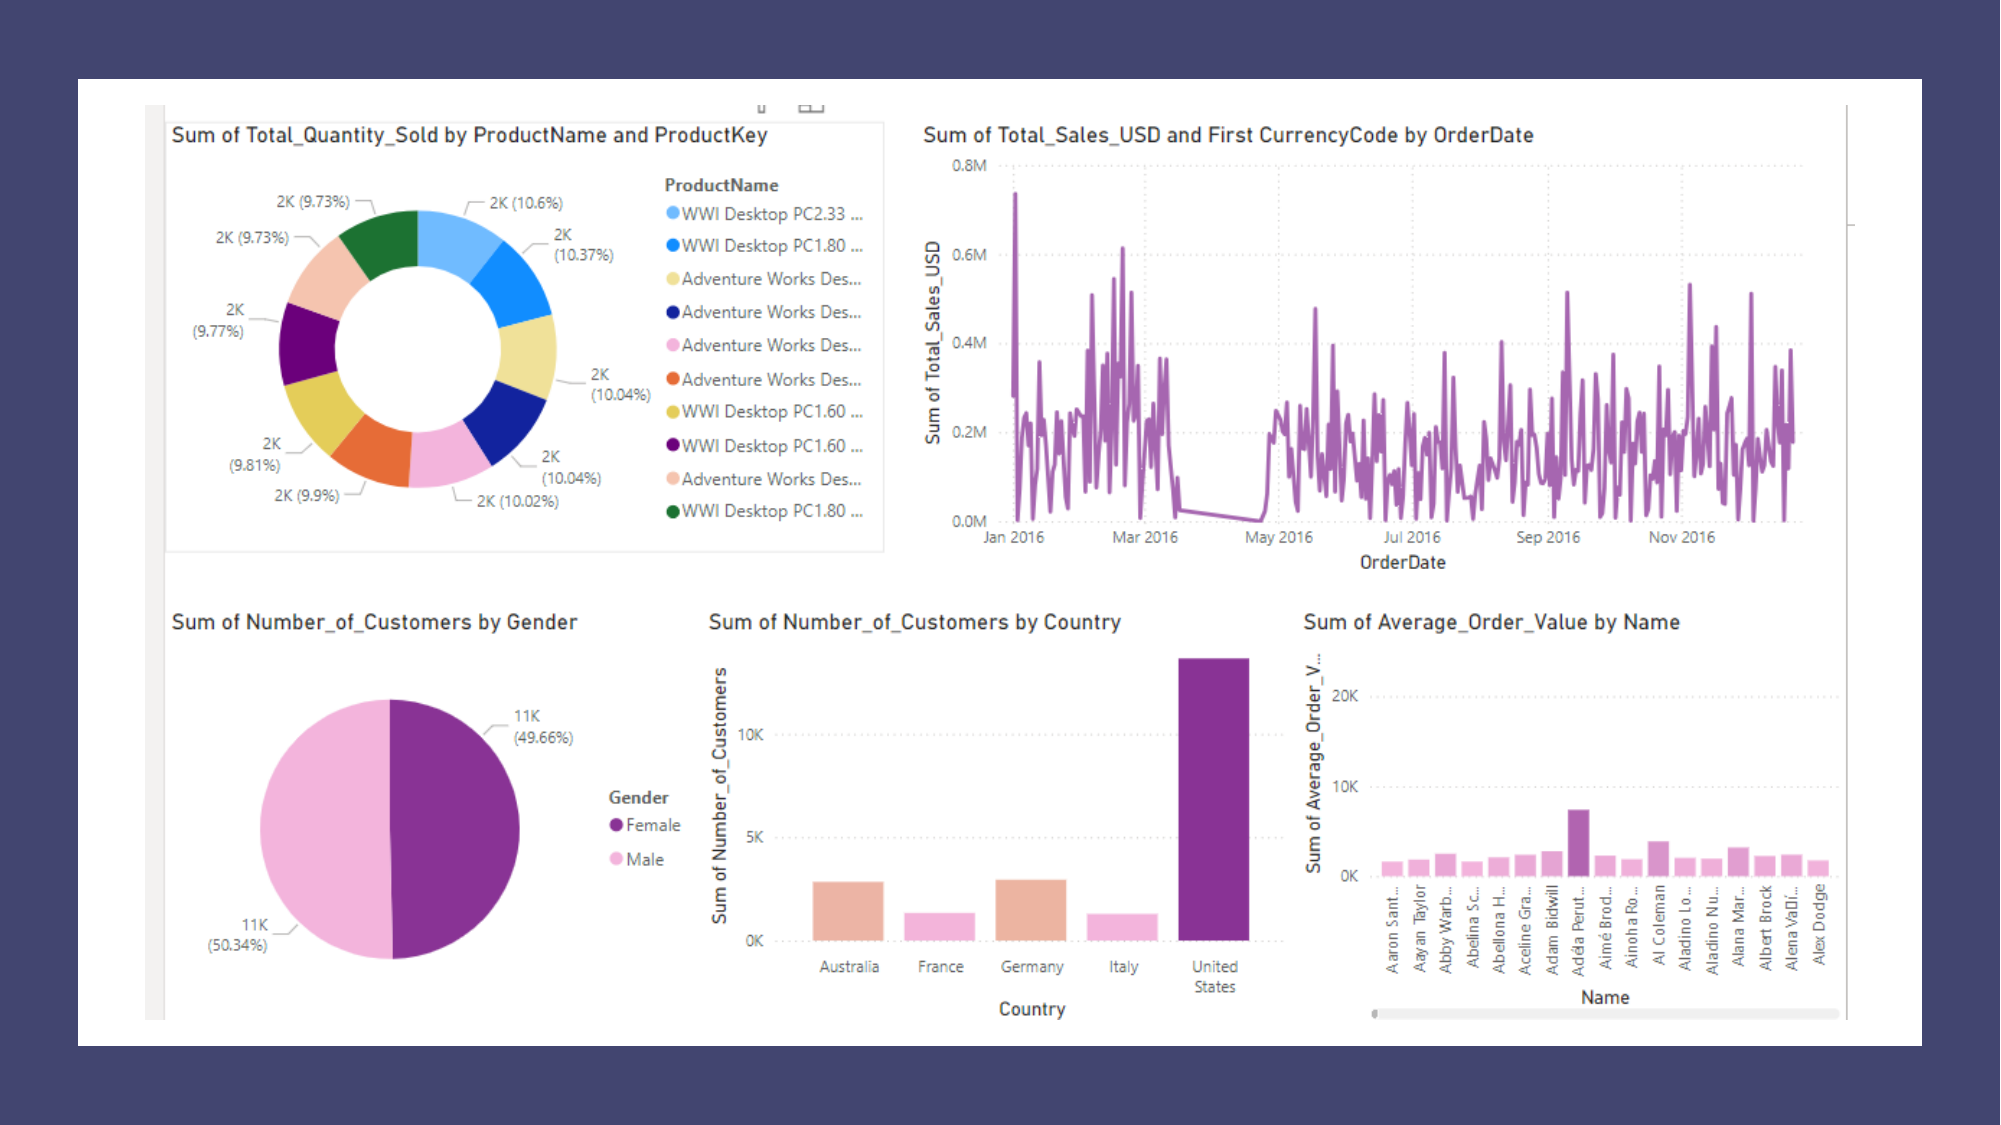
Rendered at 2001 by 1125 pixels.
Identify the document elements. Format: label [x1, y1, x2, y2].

text_box [0, 0, 2000, 1125]
picture [145, 105, 1855, 1020]
